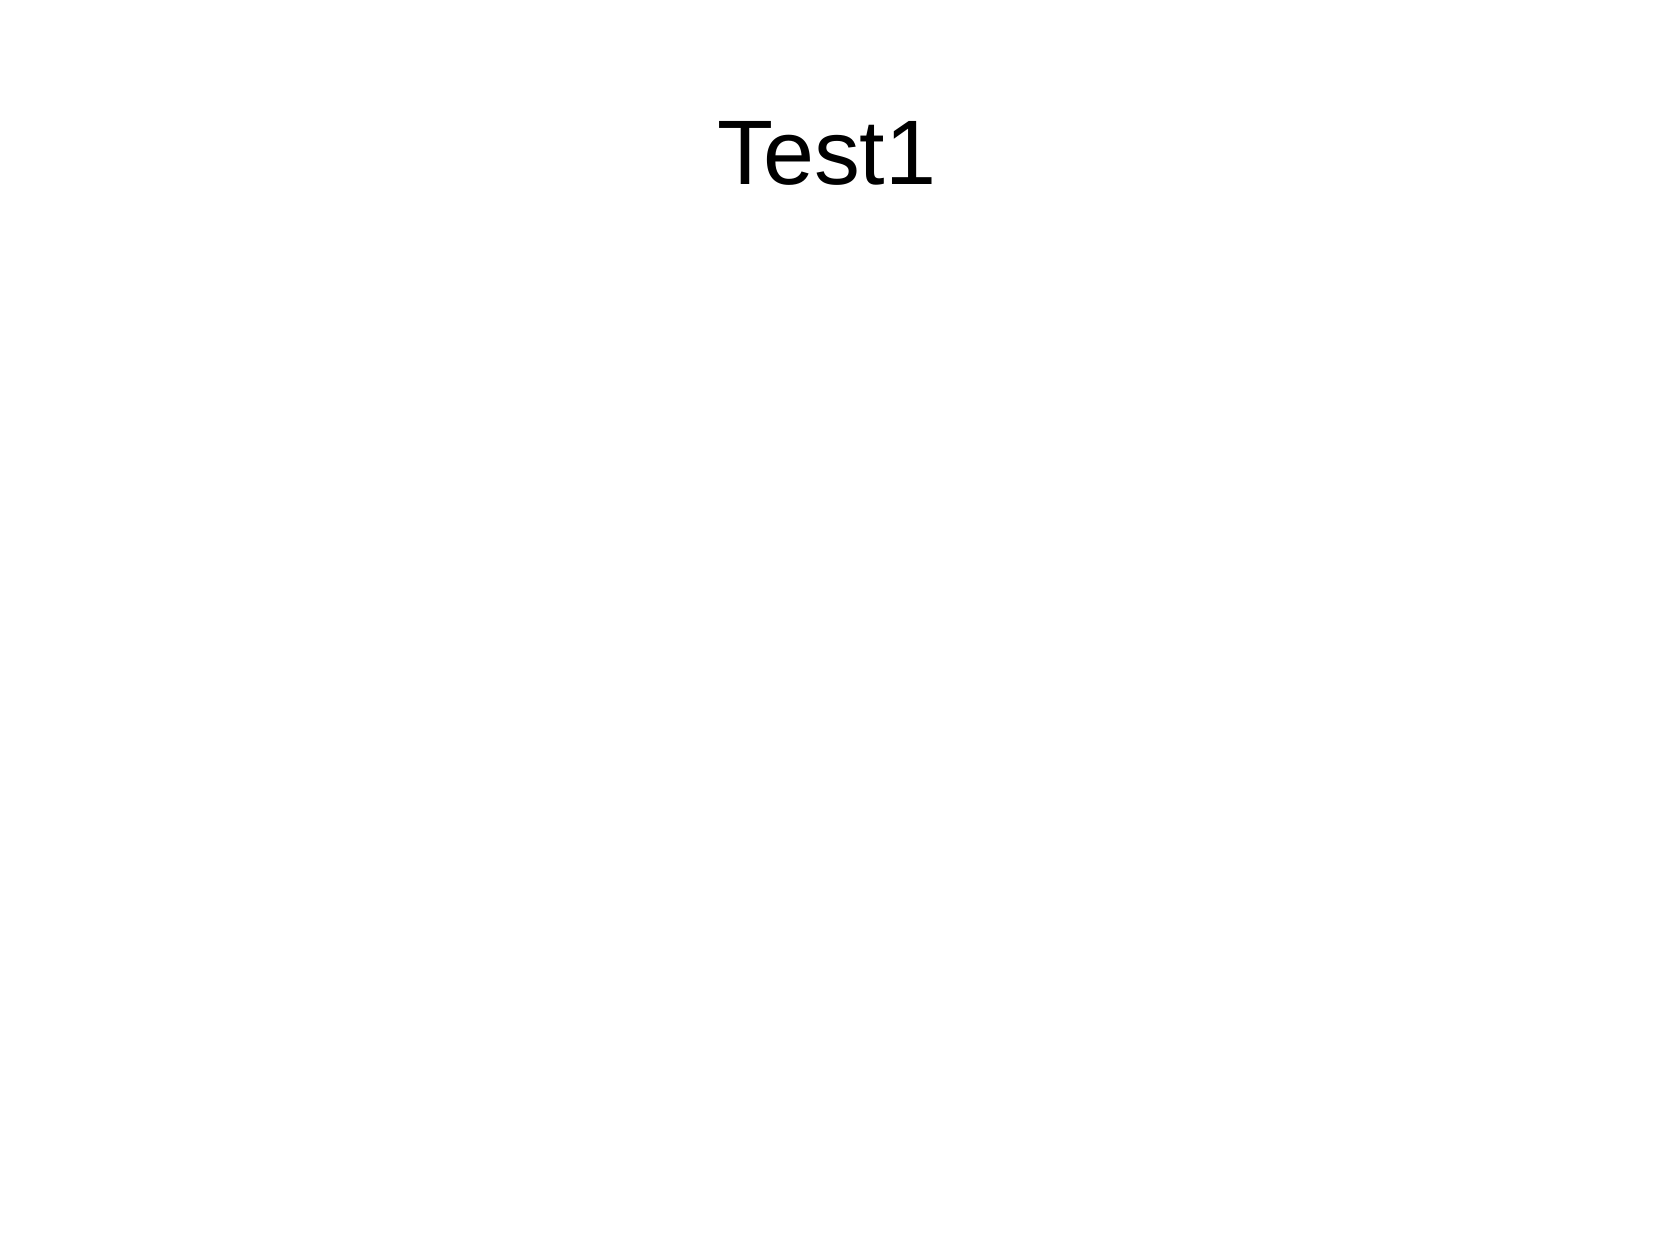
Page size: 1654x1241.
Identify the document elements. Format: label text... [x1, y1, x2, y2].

title Test1 [82, 49, 1571, 257]
